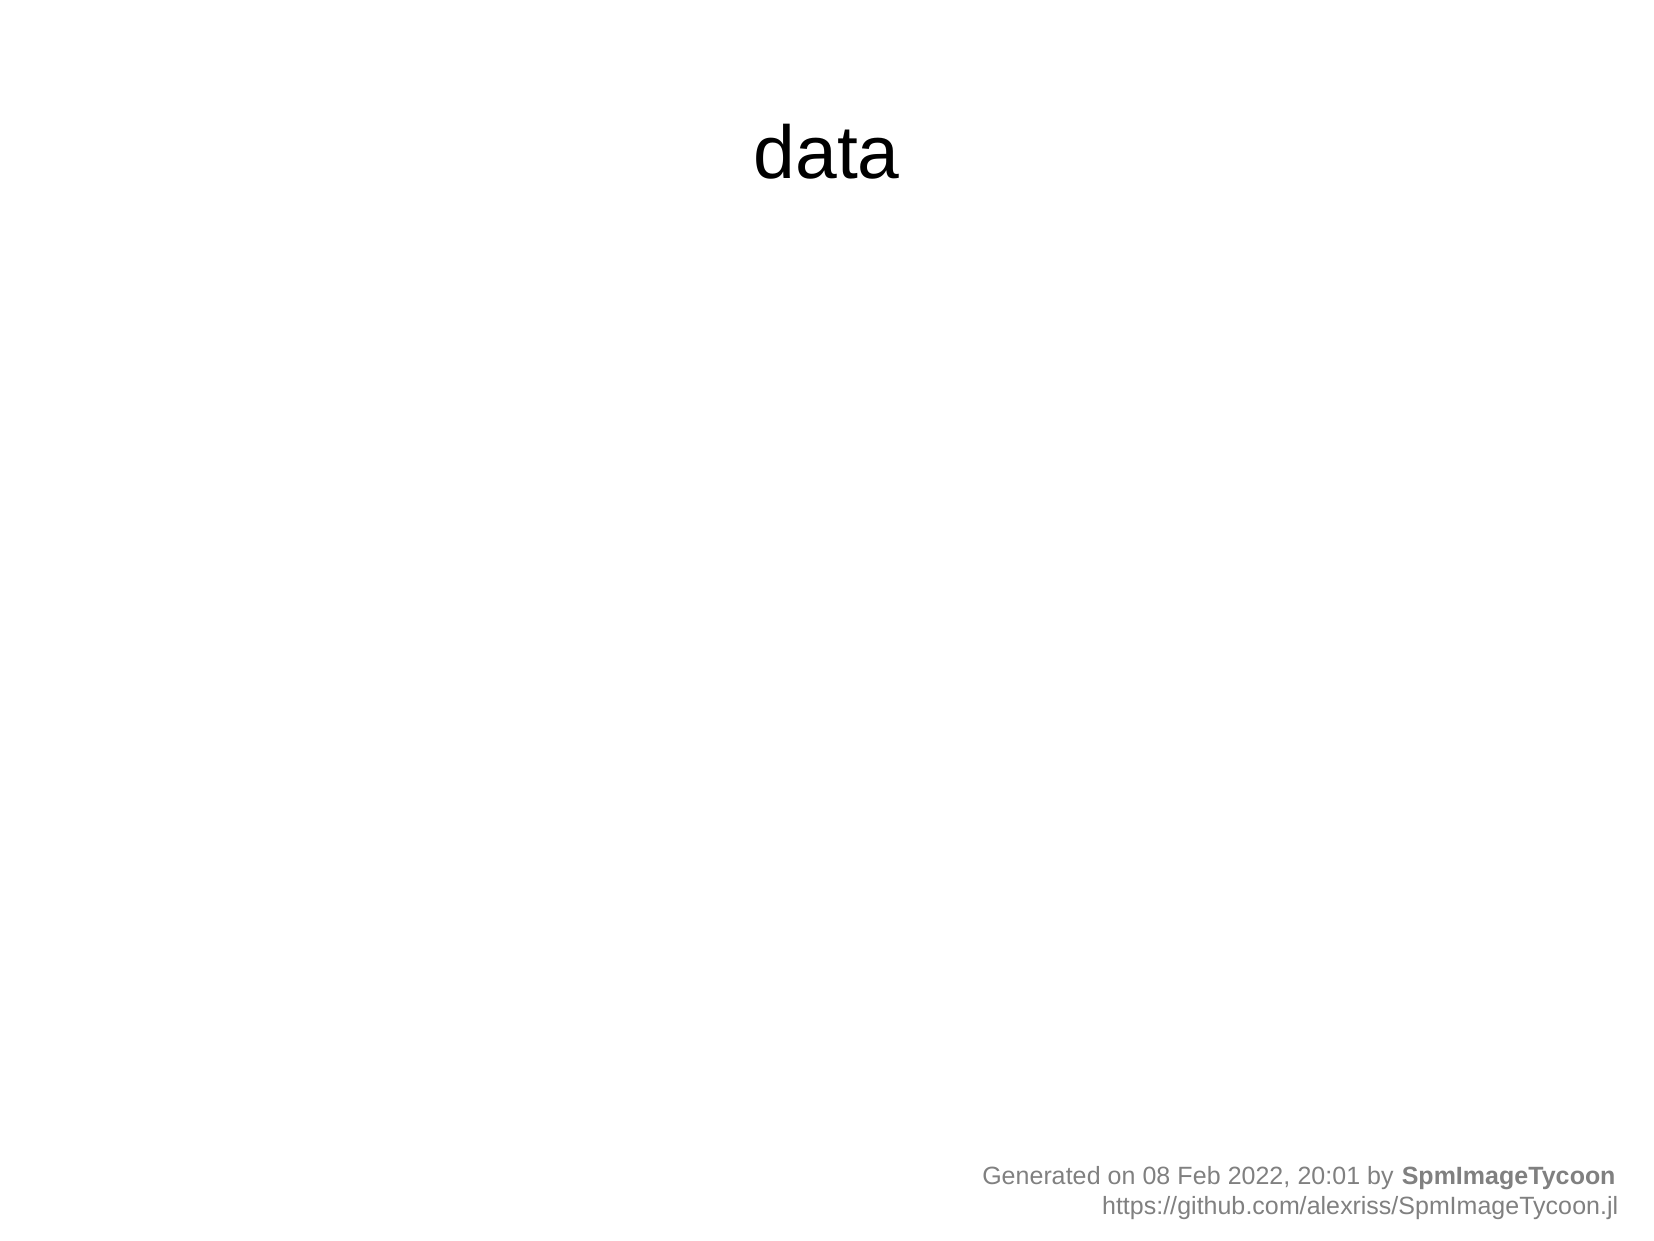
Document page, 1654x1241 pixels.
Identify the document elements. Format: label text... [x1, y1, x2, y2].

title data [82, 49, 1571, 257]
text_box Generated on 08 Feb 2022, 20:01 by SpmImageTycoon https://github.com/alexriss/SpmImageTycoon.jl [212, 1142, 1642, 1214]
